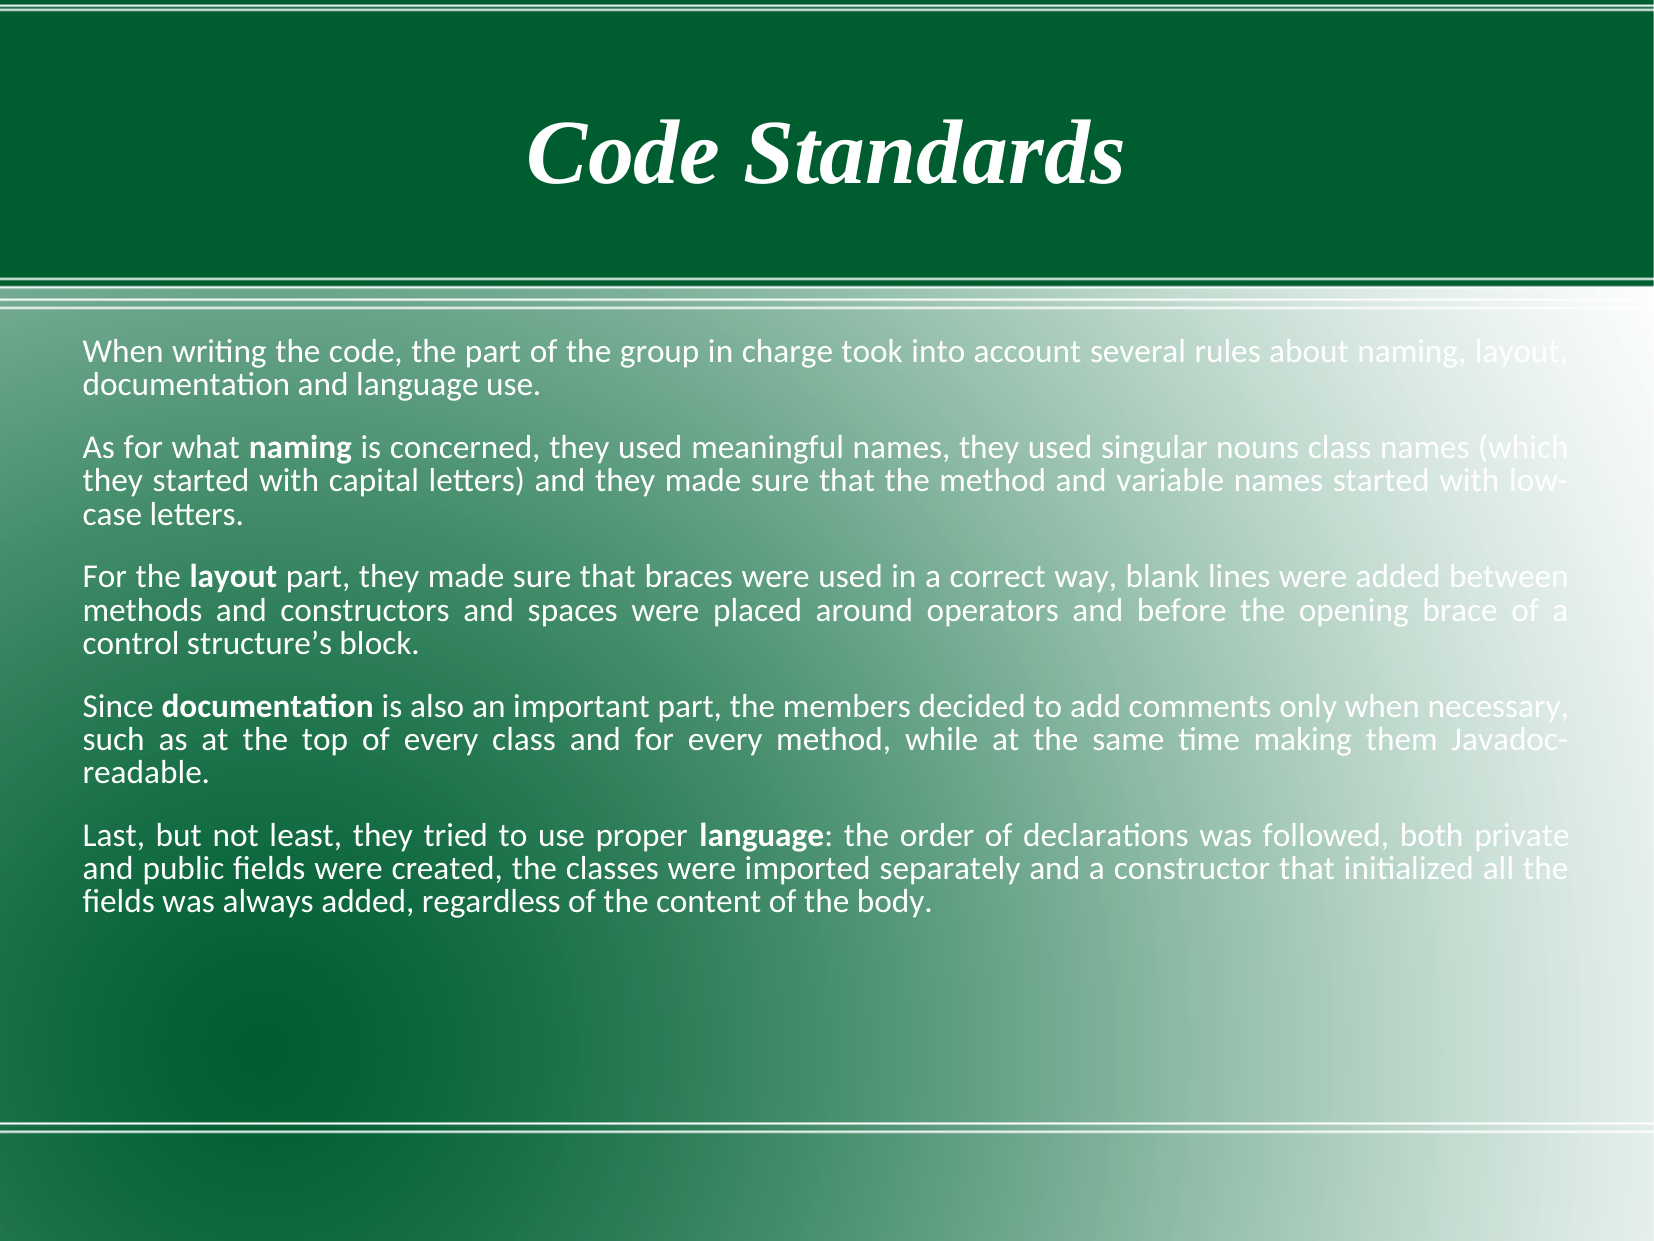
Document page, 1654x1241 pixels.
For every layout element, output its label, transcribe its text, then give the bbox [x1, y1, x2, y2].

list When writing the code, the part of the group in charge took into account several rules about naming, layout, documentation and language use. As for what naming is concerned, they used meaningful names, they used singular nouns class names (which they started with capital letters) and they made sure that the method and variable names started with low-case letters. For the layout part, they made sure that braces were used in a correct way, blank lines were added between methods and constructors and spaces were placed around operators and before the opening brace of a control structure’s block. Since documentation is also an important part, the members decided to add comments only when necessary, such as at the top of every class and for every method, while at the same time making them Javadoc-readable. Last, but not least, they tried to use proper language: the order of declarations was followed, both private and public fields were created, the classes were imported separately and a constructor that initialized all the fields was always added, regardless of the content of the body. [82, 337, 1571, 1052]
picture [0, 0, 1654, 1241]
title Code Standards [82, 49, 1571, 257]
